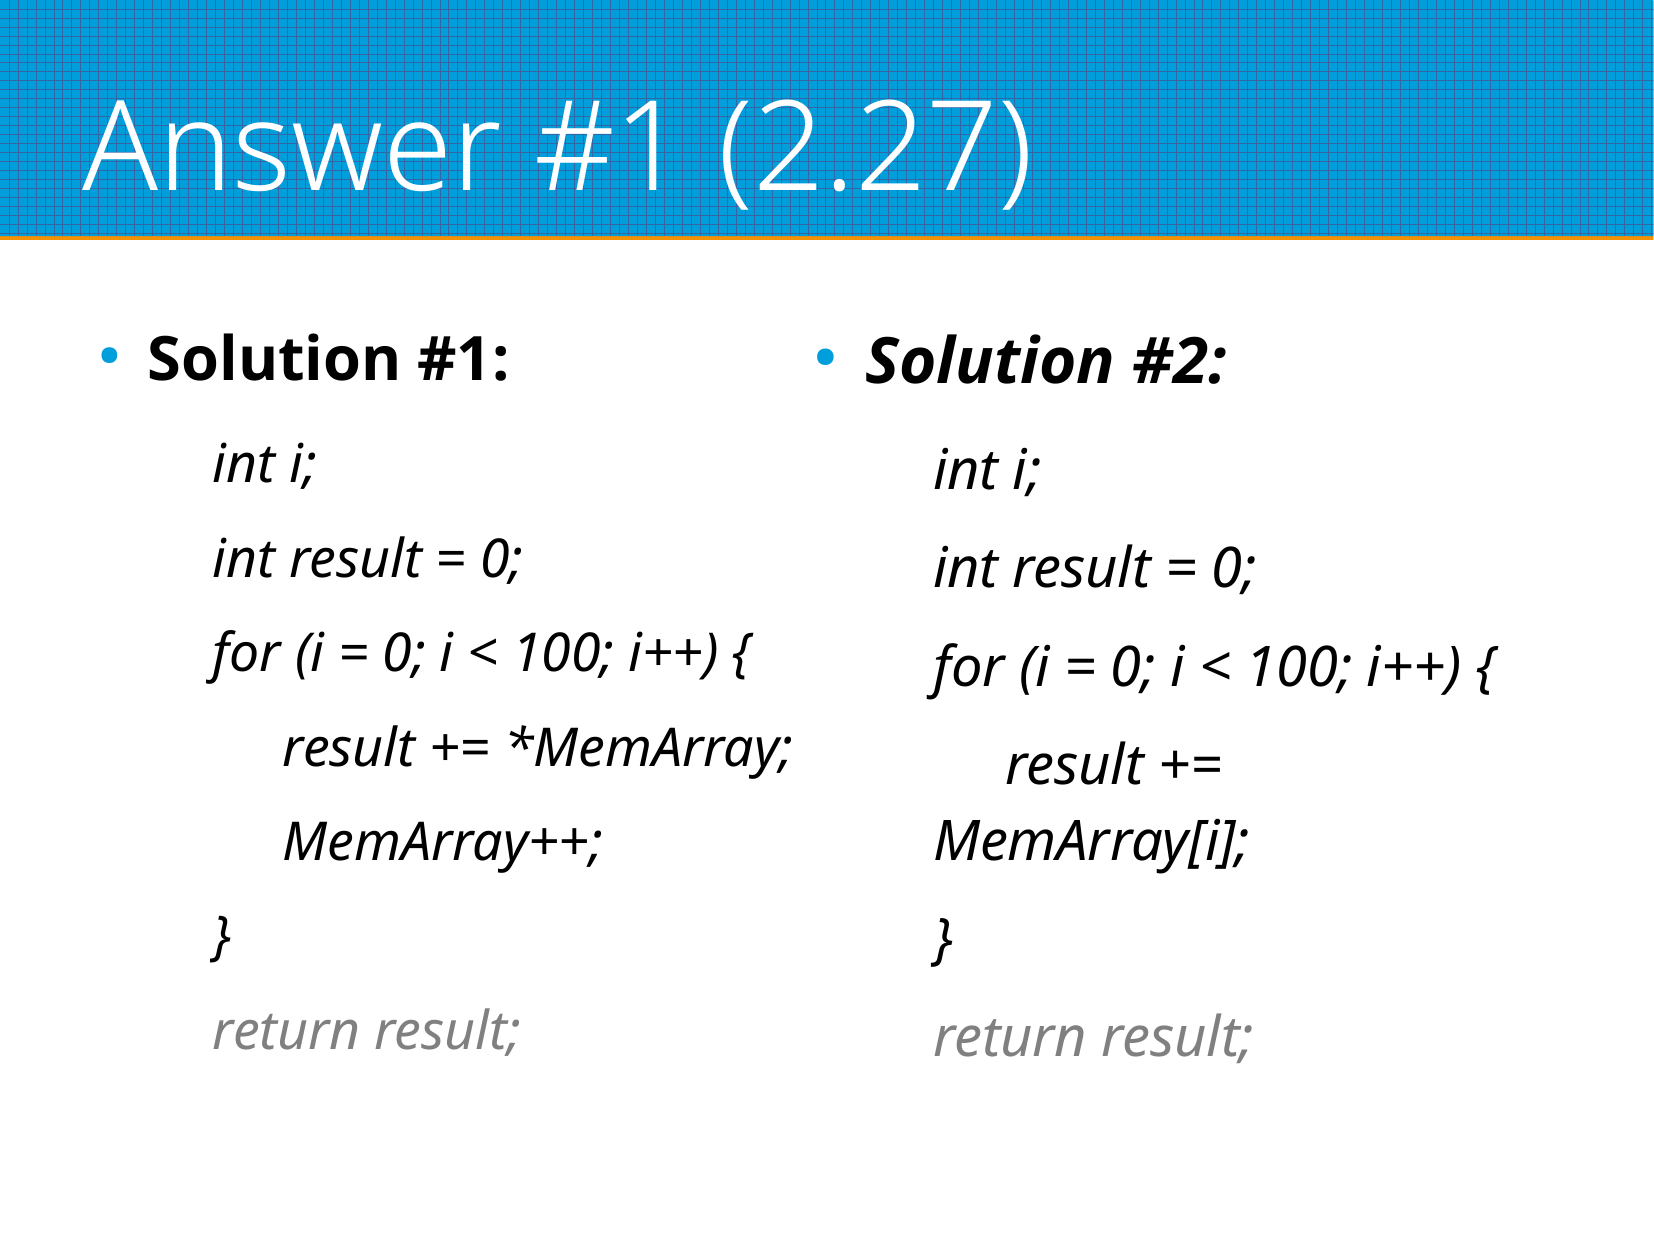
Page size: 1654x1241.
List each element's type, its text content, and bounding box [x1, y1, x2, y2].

list Solution #1: int i; int result = 0; for (i = 0; i < 100; i++) { result += *MemArray; MemArray++; } return result; [82, 314, 797, 1081]
title Answer #1 (2.27) [82, 19, 1571, 227]
list Solution #2: int i; int result = 0; for (i = 0; i < 100; i++) { result += MemArray[i]; } return result; [797, 314, 1536, 1081]
